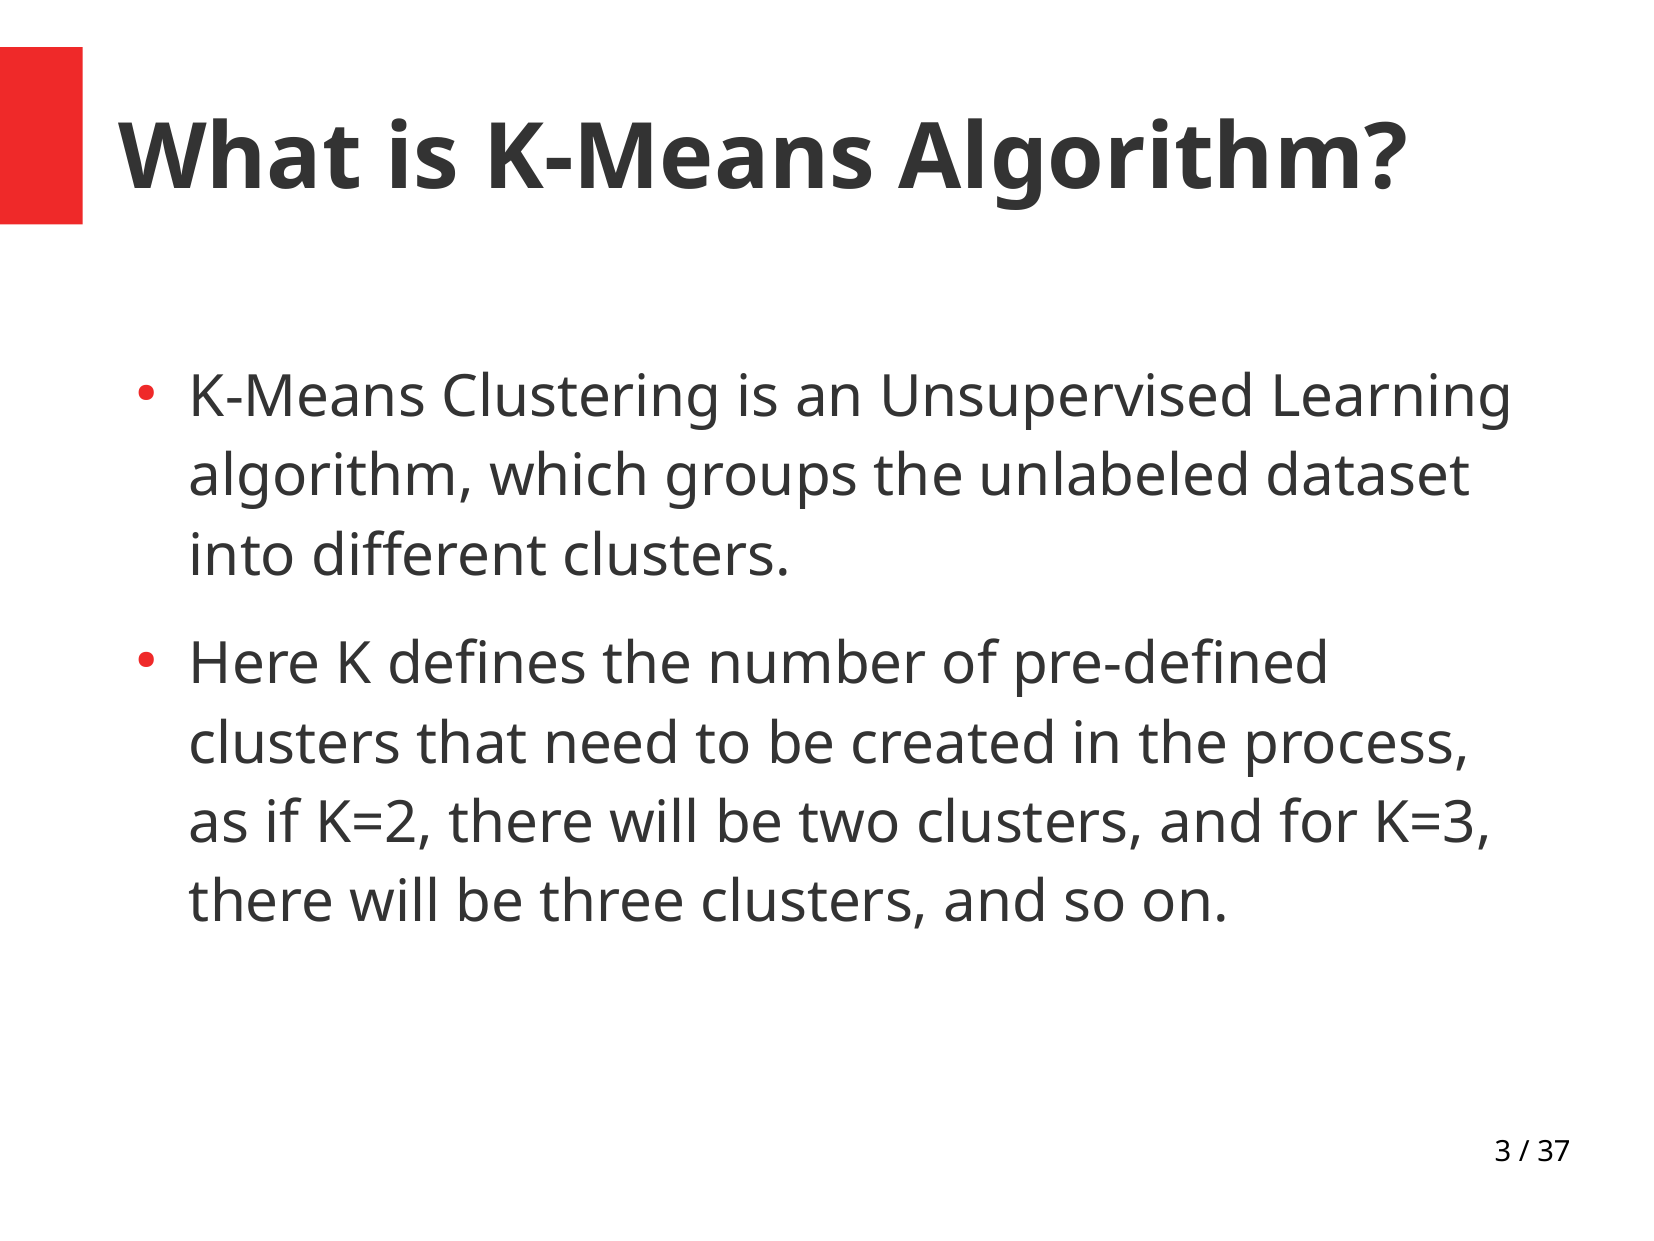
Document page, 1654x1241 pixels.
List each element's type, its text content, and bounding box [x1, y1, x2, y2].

title What is K-Means Algorithm? [118, 49, 1571, 257]
list K-Means Clustering is an Unsupervised Learning algorithm, which groups the unlabeled dataset into different clusters. Here K defines the number of pre-defined clusters that need to be created in the process, as if K=2, there will be two clusters, and for K=3, there will be three clusters, and so on. [118, 354, 1536, 1074]
